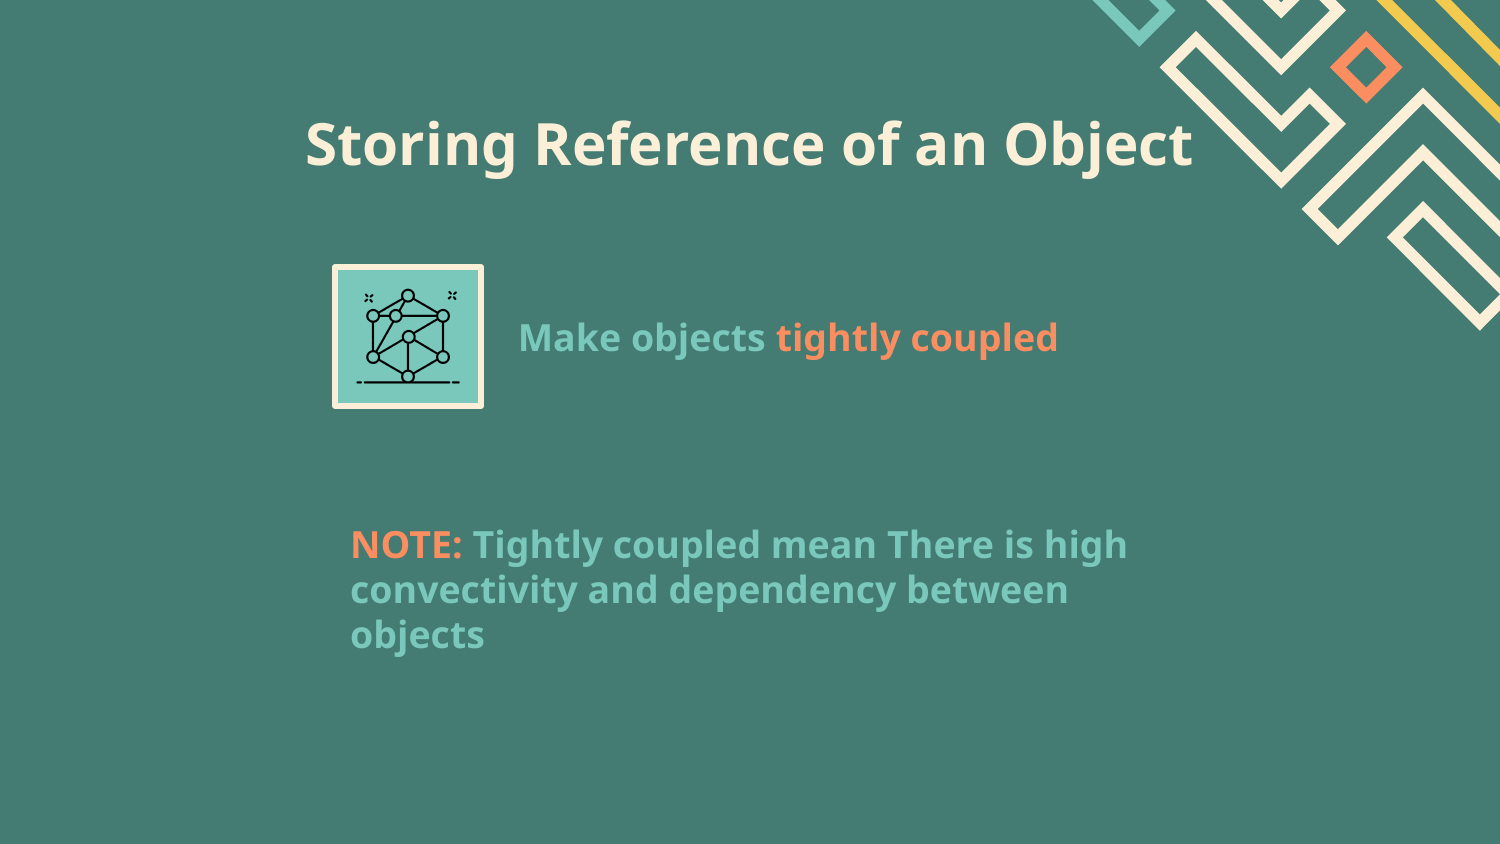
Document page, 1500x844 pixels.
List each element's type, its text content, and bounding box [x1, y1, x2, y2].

picture [353, 281, 463, 391]
title Storing Reference of an Object [98, 97, 1402, 192]
text_box [335, 267, 482, 406]
title Make objects tightly coupled [502, 295, 1167, 378]
title NOTE: Tightly coupled mean There is high convectivity and dependency between objects [335, 547, 1215, 630]
